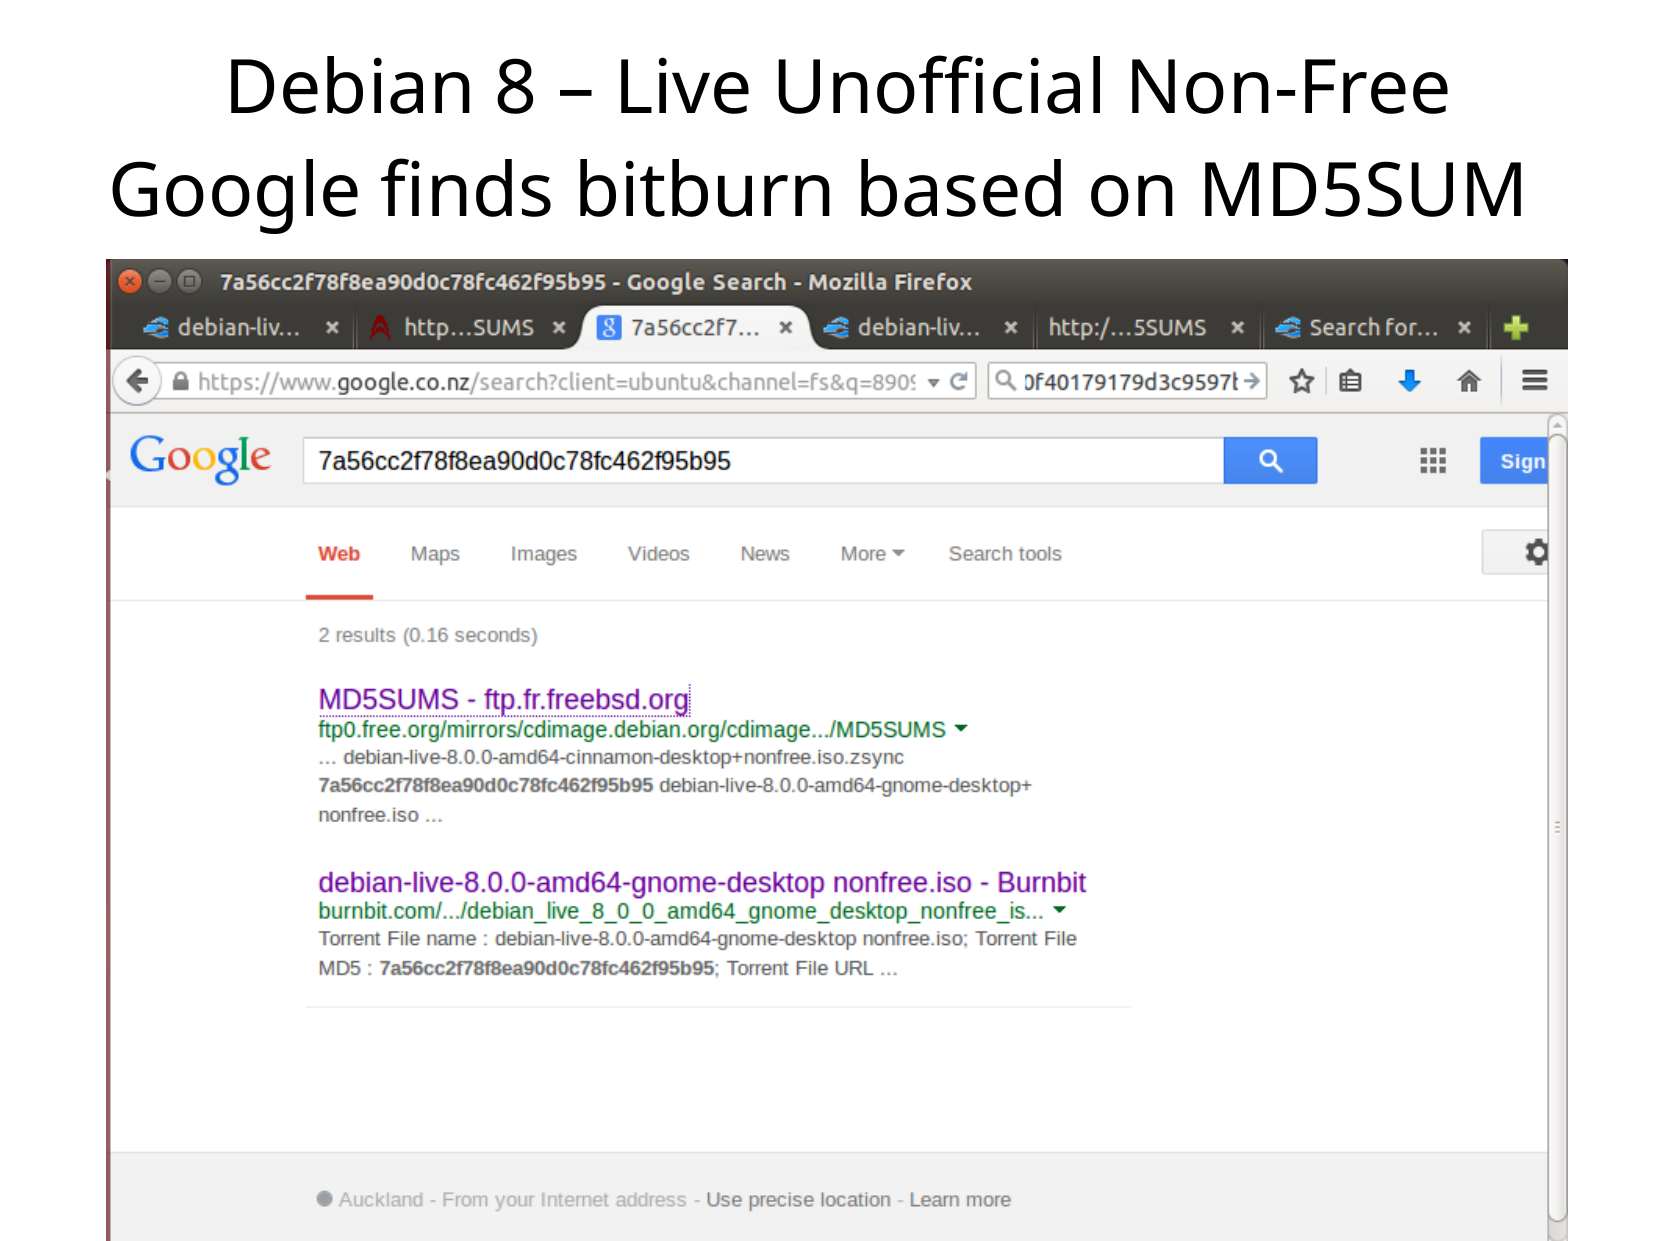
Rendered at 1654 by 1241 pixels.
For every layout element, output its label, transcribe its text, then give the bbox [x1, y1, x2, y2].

title Debian 8 – Live Unofficial Non-Free Google finds bitburn based on MD5SUM [94, 53, 1583, 219]
picture [106, 259, 1568, 1241]
